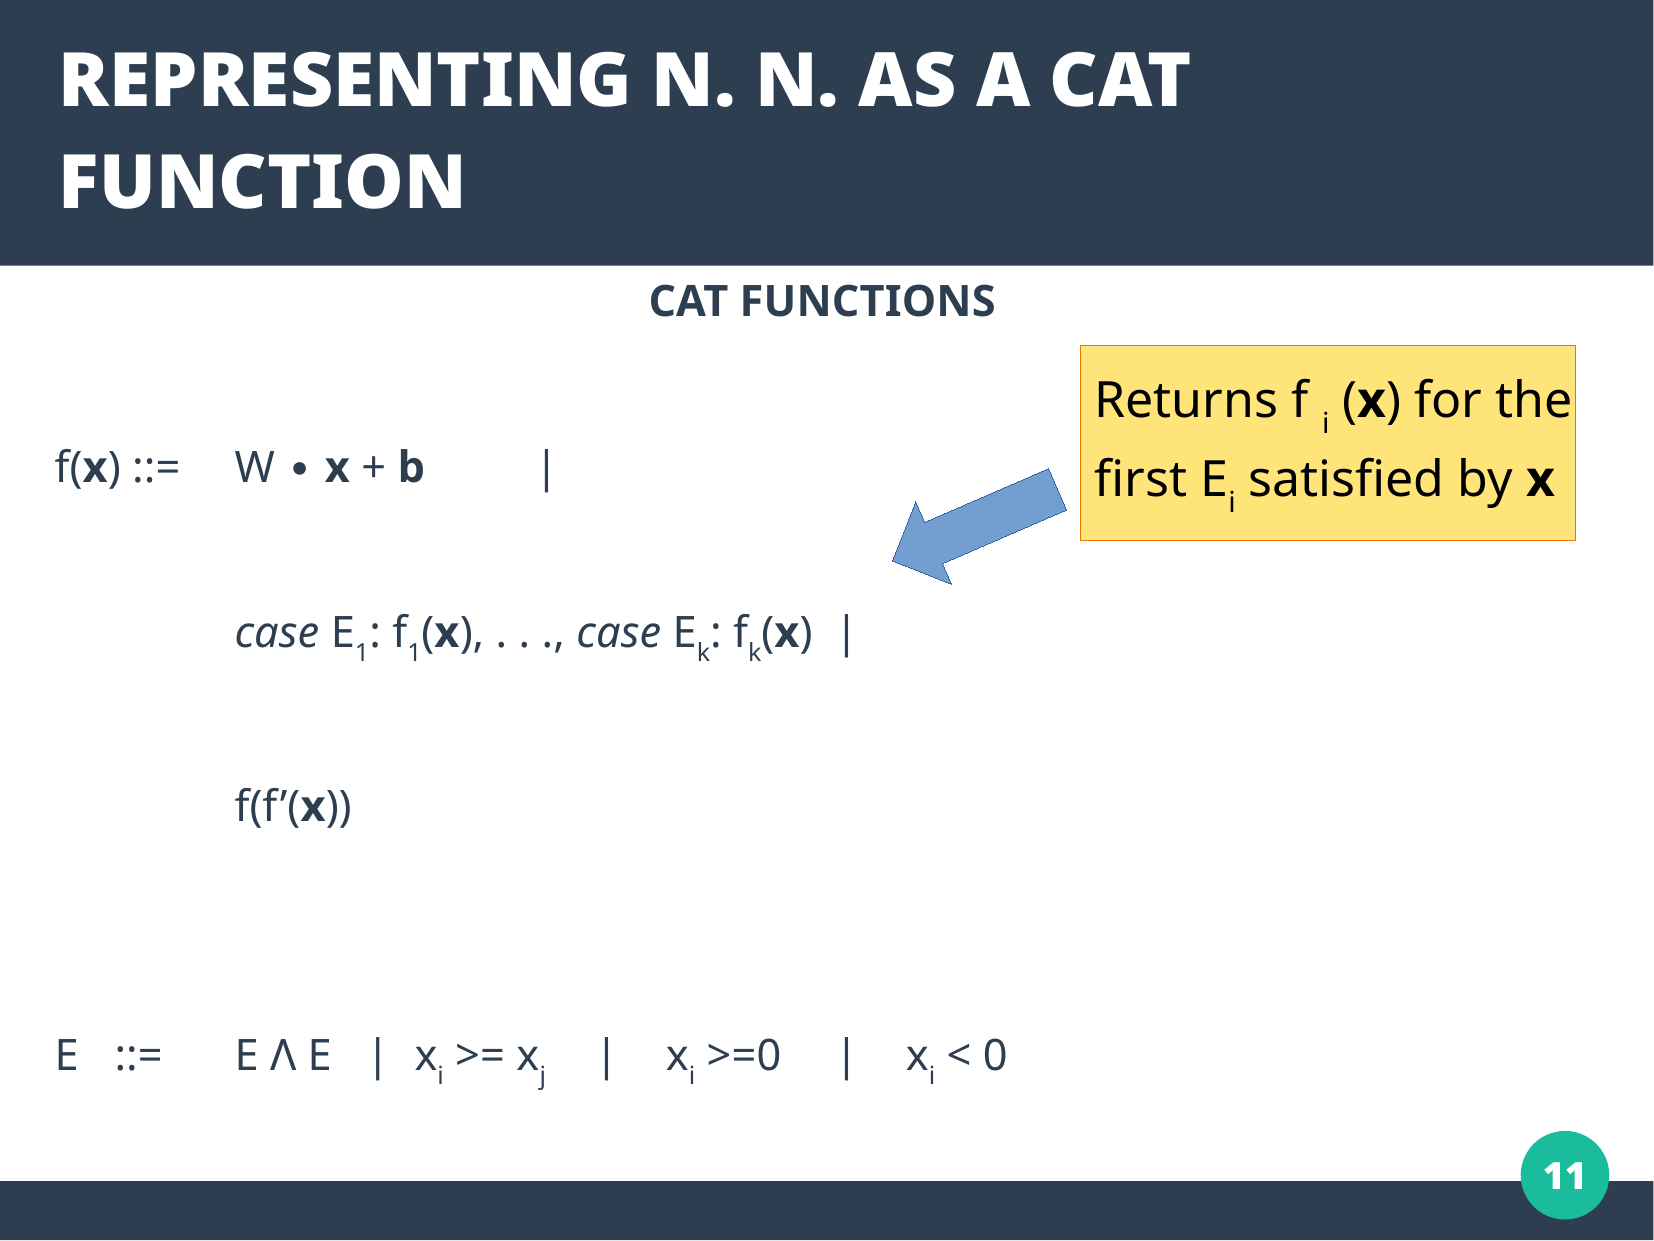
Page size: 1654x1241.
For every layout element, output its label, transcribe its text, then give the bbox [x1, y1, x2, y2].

title REPRESENTING N. N. AS A CAT FUNCTION [59, 49, 1595, 207]
text_box Returns f i (x) for the first Ei satisfied by x [1080, 345, 1576, 541]
text_box [892, 468, 1067, 585]
list CAT FUNCTIONS f(x) ::= W ∙ x + b | case E1: f1(x), . . ., case Ek: fk(x) | f(f’(x)) E ::= E Ʌ E | xi >= xj | xi >=0 | xi < 0 [54, 270, 1591, 1097]
